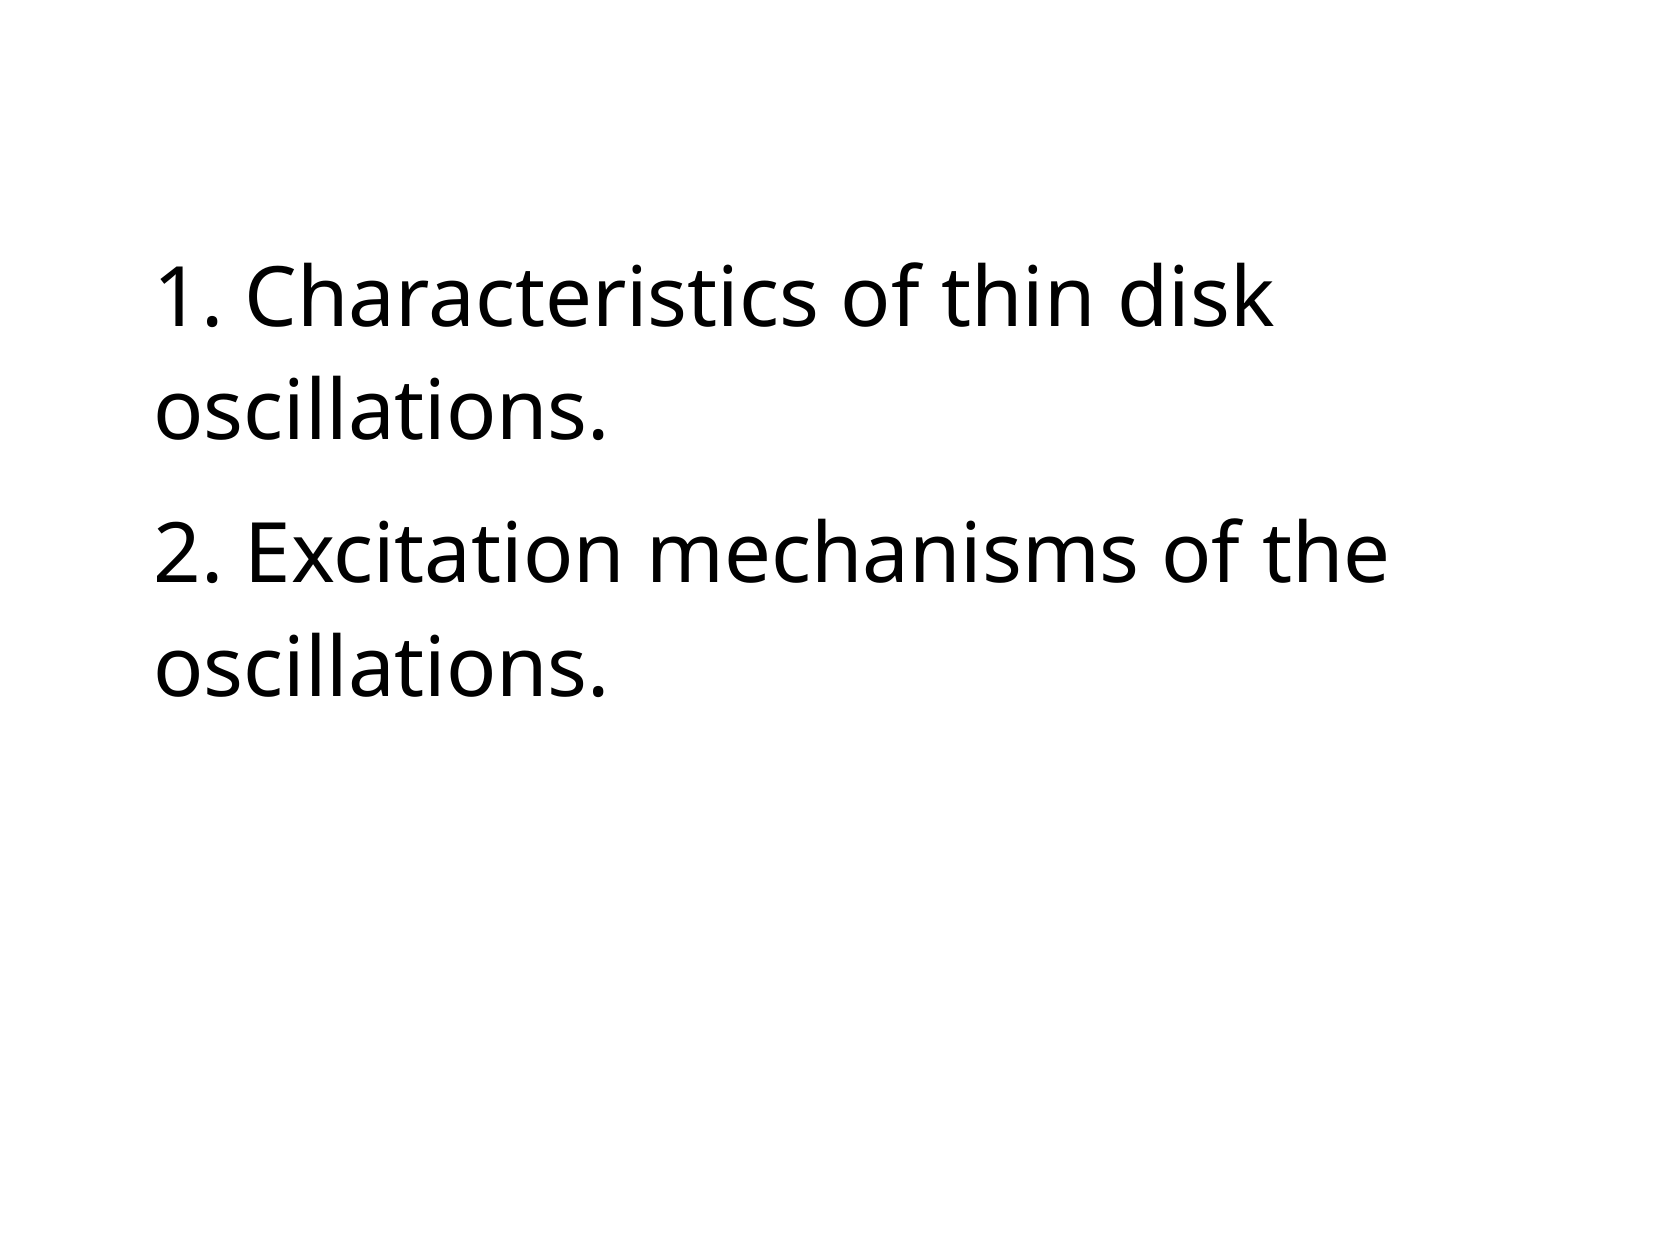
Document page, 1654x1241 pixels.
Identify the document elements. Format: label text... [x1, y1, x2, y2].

list 1. Characteristics of thin disk oscillations. 2. Excitation mechanisms of the oscillations. [82, 237, 1571, 957]
